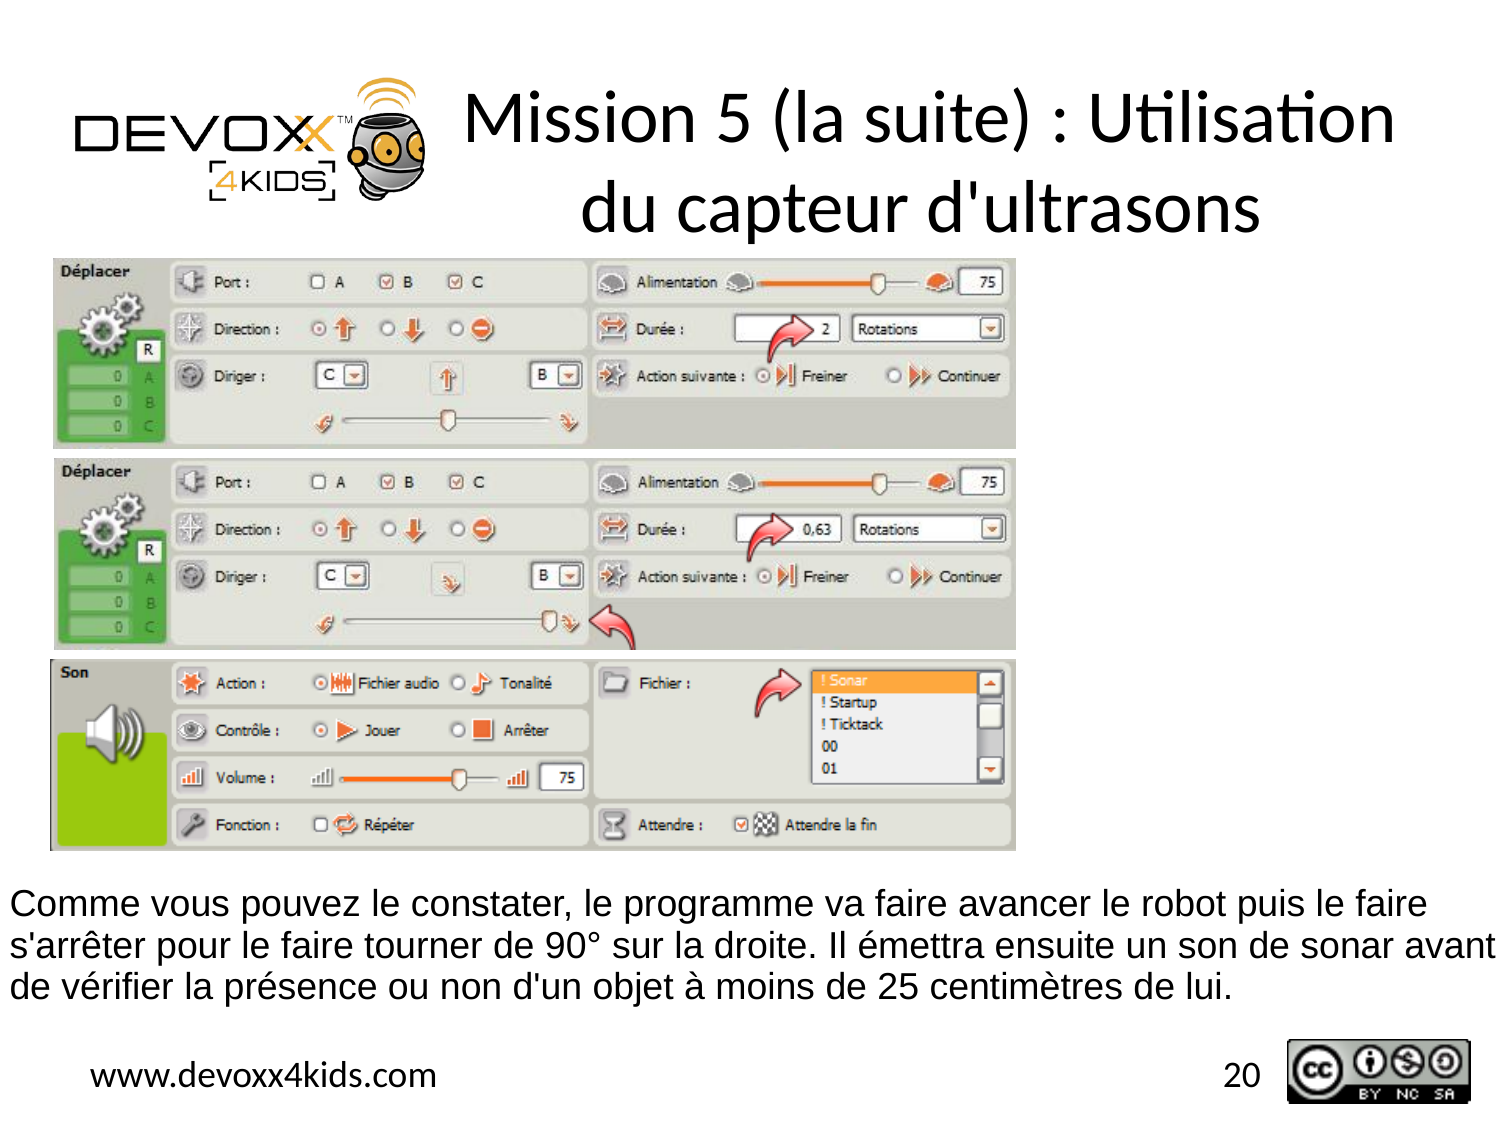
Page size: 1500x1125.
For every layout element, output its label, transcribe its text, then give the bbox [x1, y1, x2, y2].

picture [75, 77, 425, 201]
picture [50, 659, 1016, 851]
picture [1287, 1039, 1471, 1104]
title Mission 5 (la suite) : Utilisation du capteur d'ultrasons [437, 60, 1423, 249]
text_box Comme vous pouvez le constater, le programme va faire avancer le robot puis le faire s'arrêter pour le faire tourner de 90° sur la droite. Il émettra ensuite un son de sonar avant de vérifier la présence ou non d'un objet à moins de 25 centimètres de lui. [0, 874, 1500, 1016]
text_box <number> [1075, 1042, 1276, 1103]
picture [54, 458, 1016, 650]
picture [53, 258, 1016, 449]
